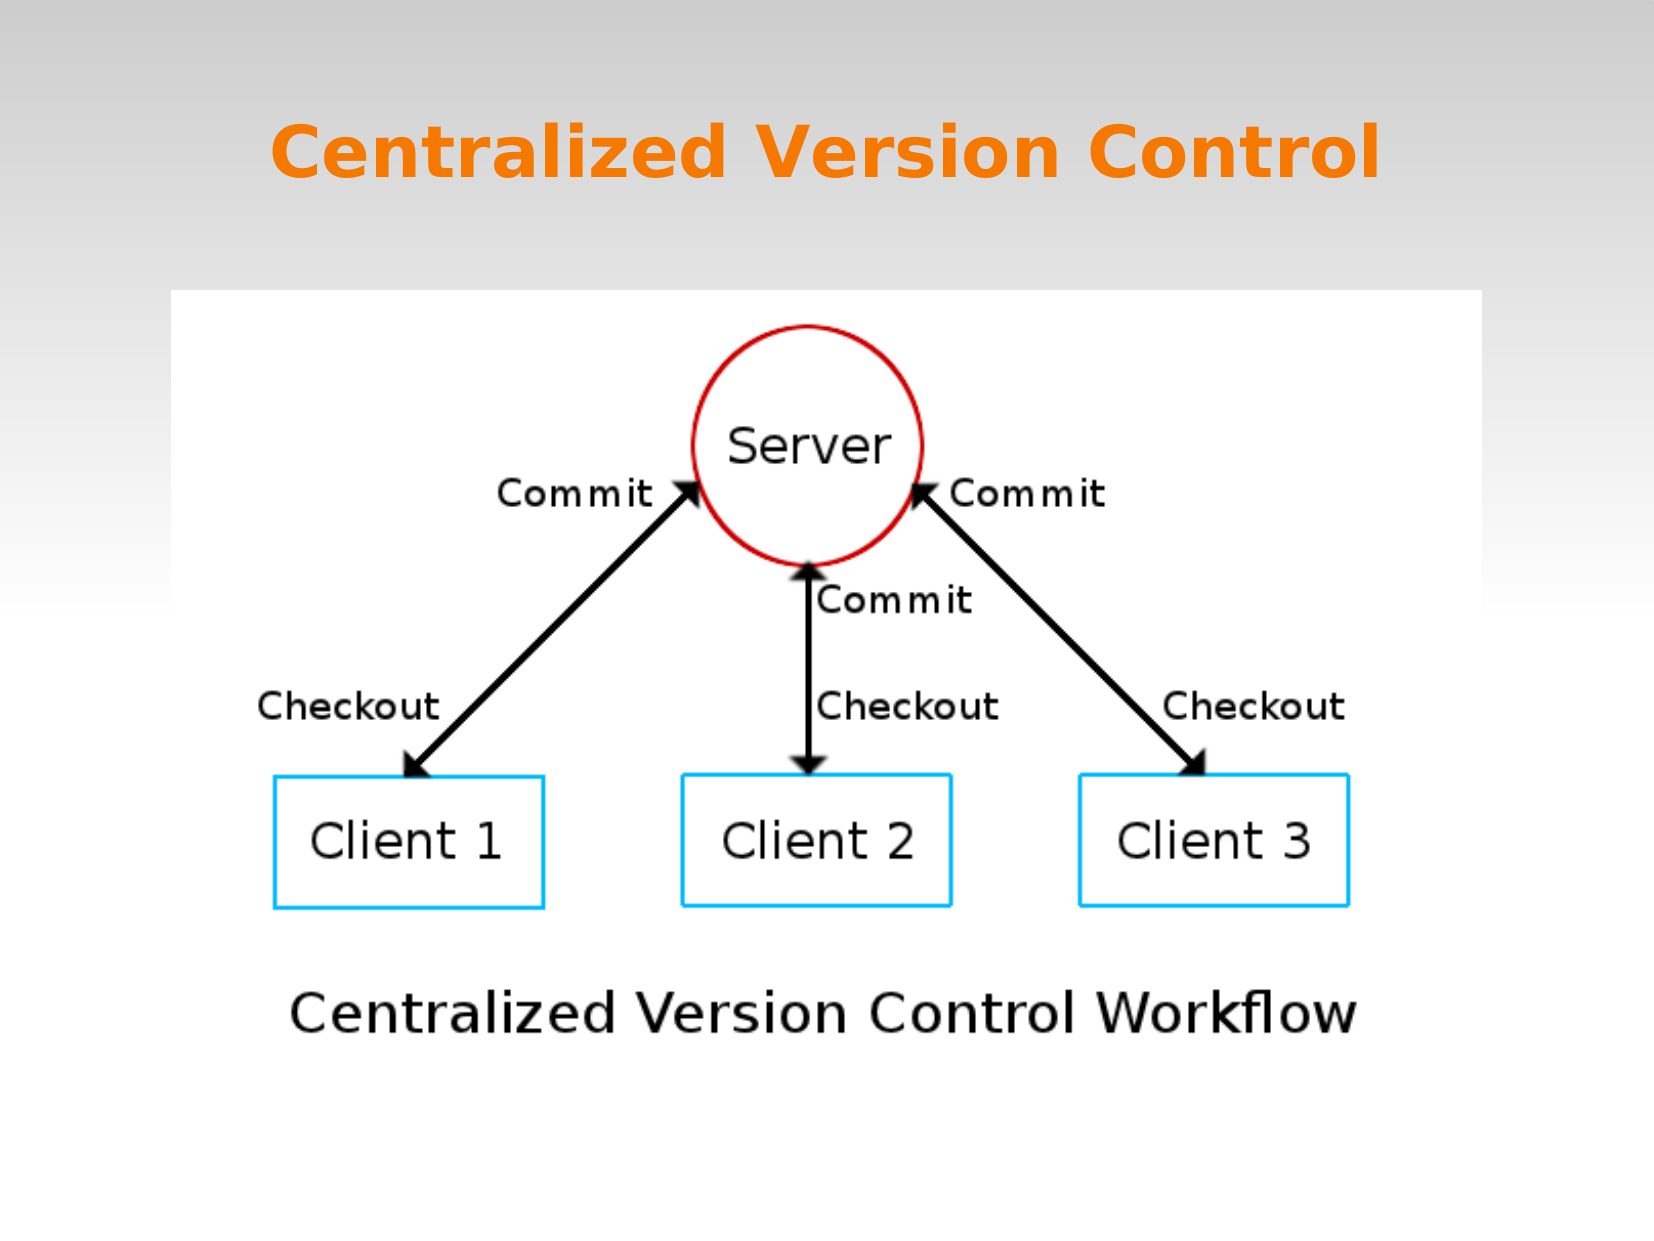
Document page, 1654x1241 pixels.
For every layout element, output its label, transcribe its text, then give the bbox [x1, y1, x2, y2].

picture [171, 290, 1482, 1109]
title Centralized Version Control [82, 49, 1571, 257]
